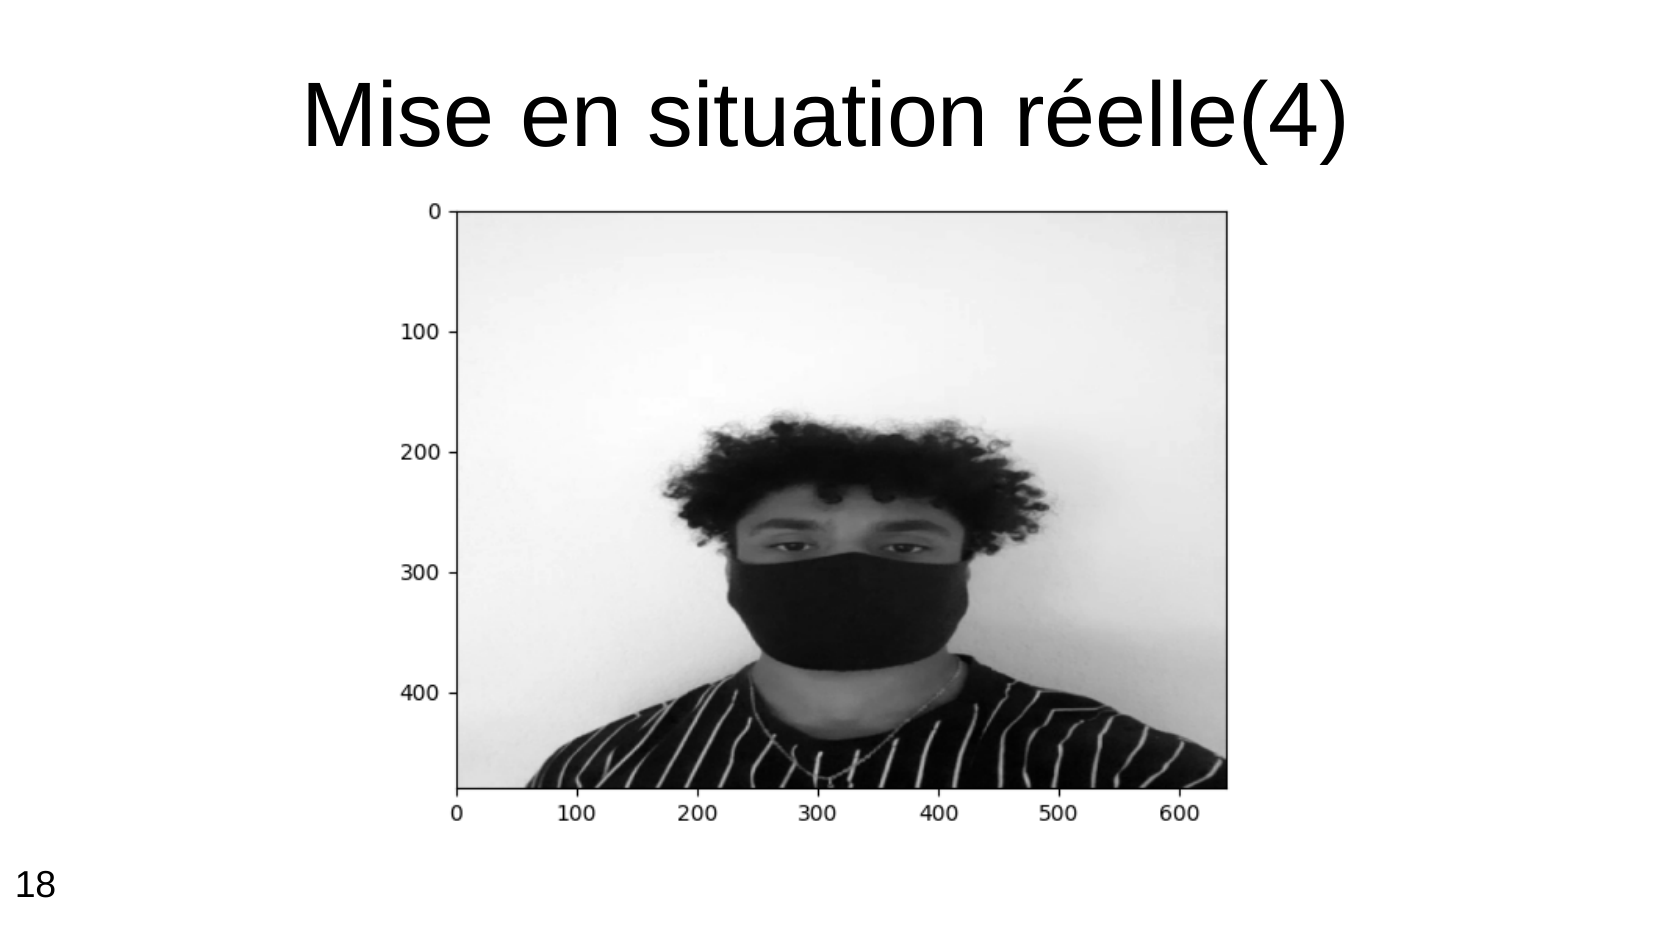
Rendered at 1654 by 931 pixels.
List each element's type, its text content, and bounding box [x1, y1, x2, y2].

text_box <numéro> [0, 856, 629, 927]
picture [383, 177, 1278, 846]
title Mise en situation réelle(4) [82, 37, 1571, 193]
